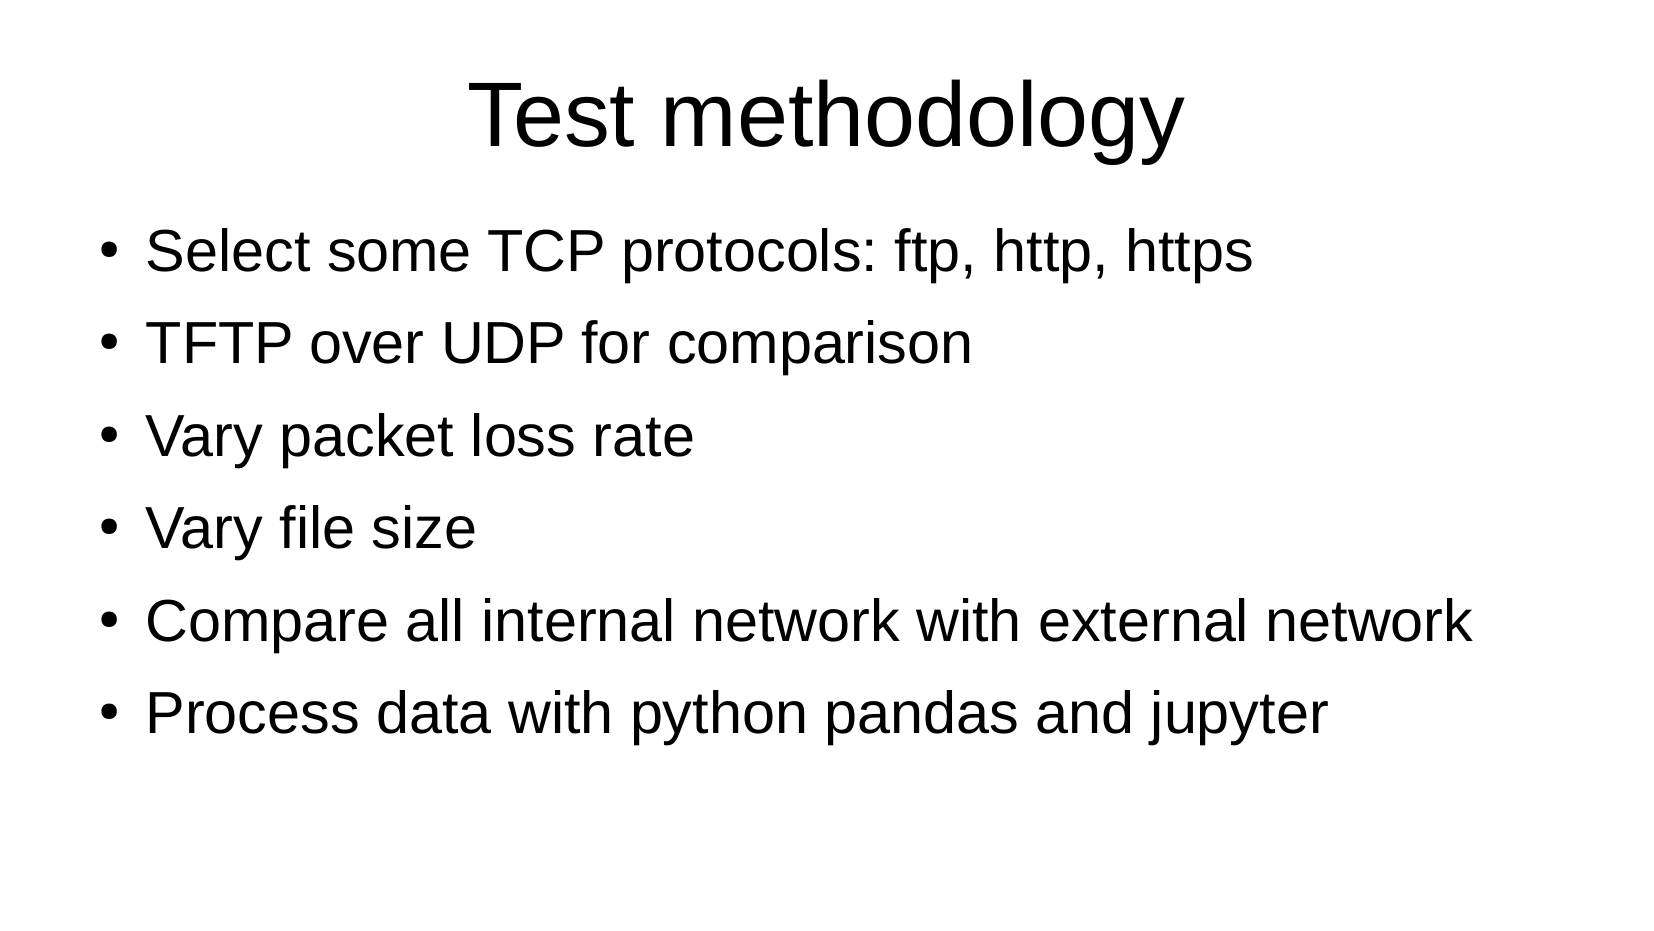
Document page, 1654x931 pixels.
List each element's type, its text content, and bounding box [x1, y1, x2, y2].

title Test methodology [82, 37, 1571, 193]
list Select some TCP protocols: ftp, http, https TFTP over UDP for comparison Vary packet loss rate Vary file size Compare all internal network with external network Process data with python pandas and jupyter [82, 217, 1571, 758]
